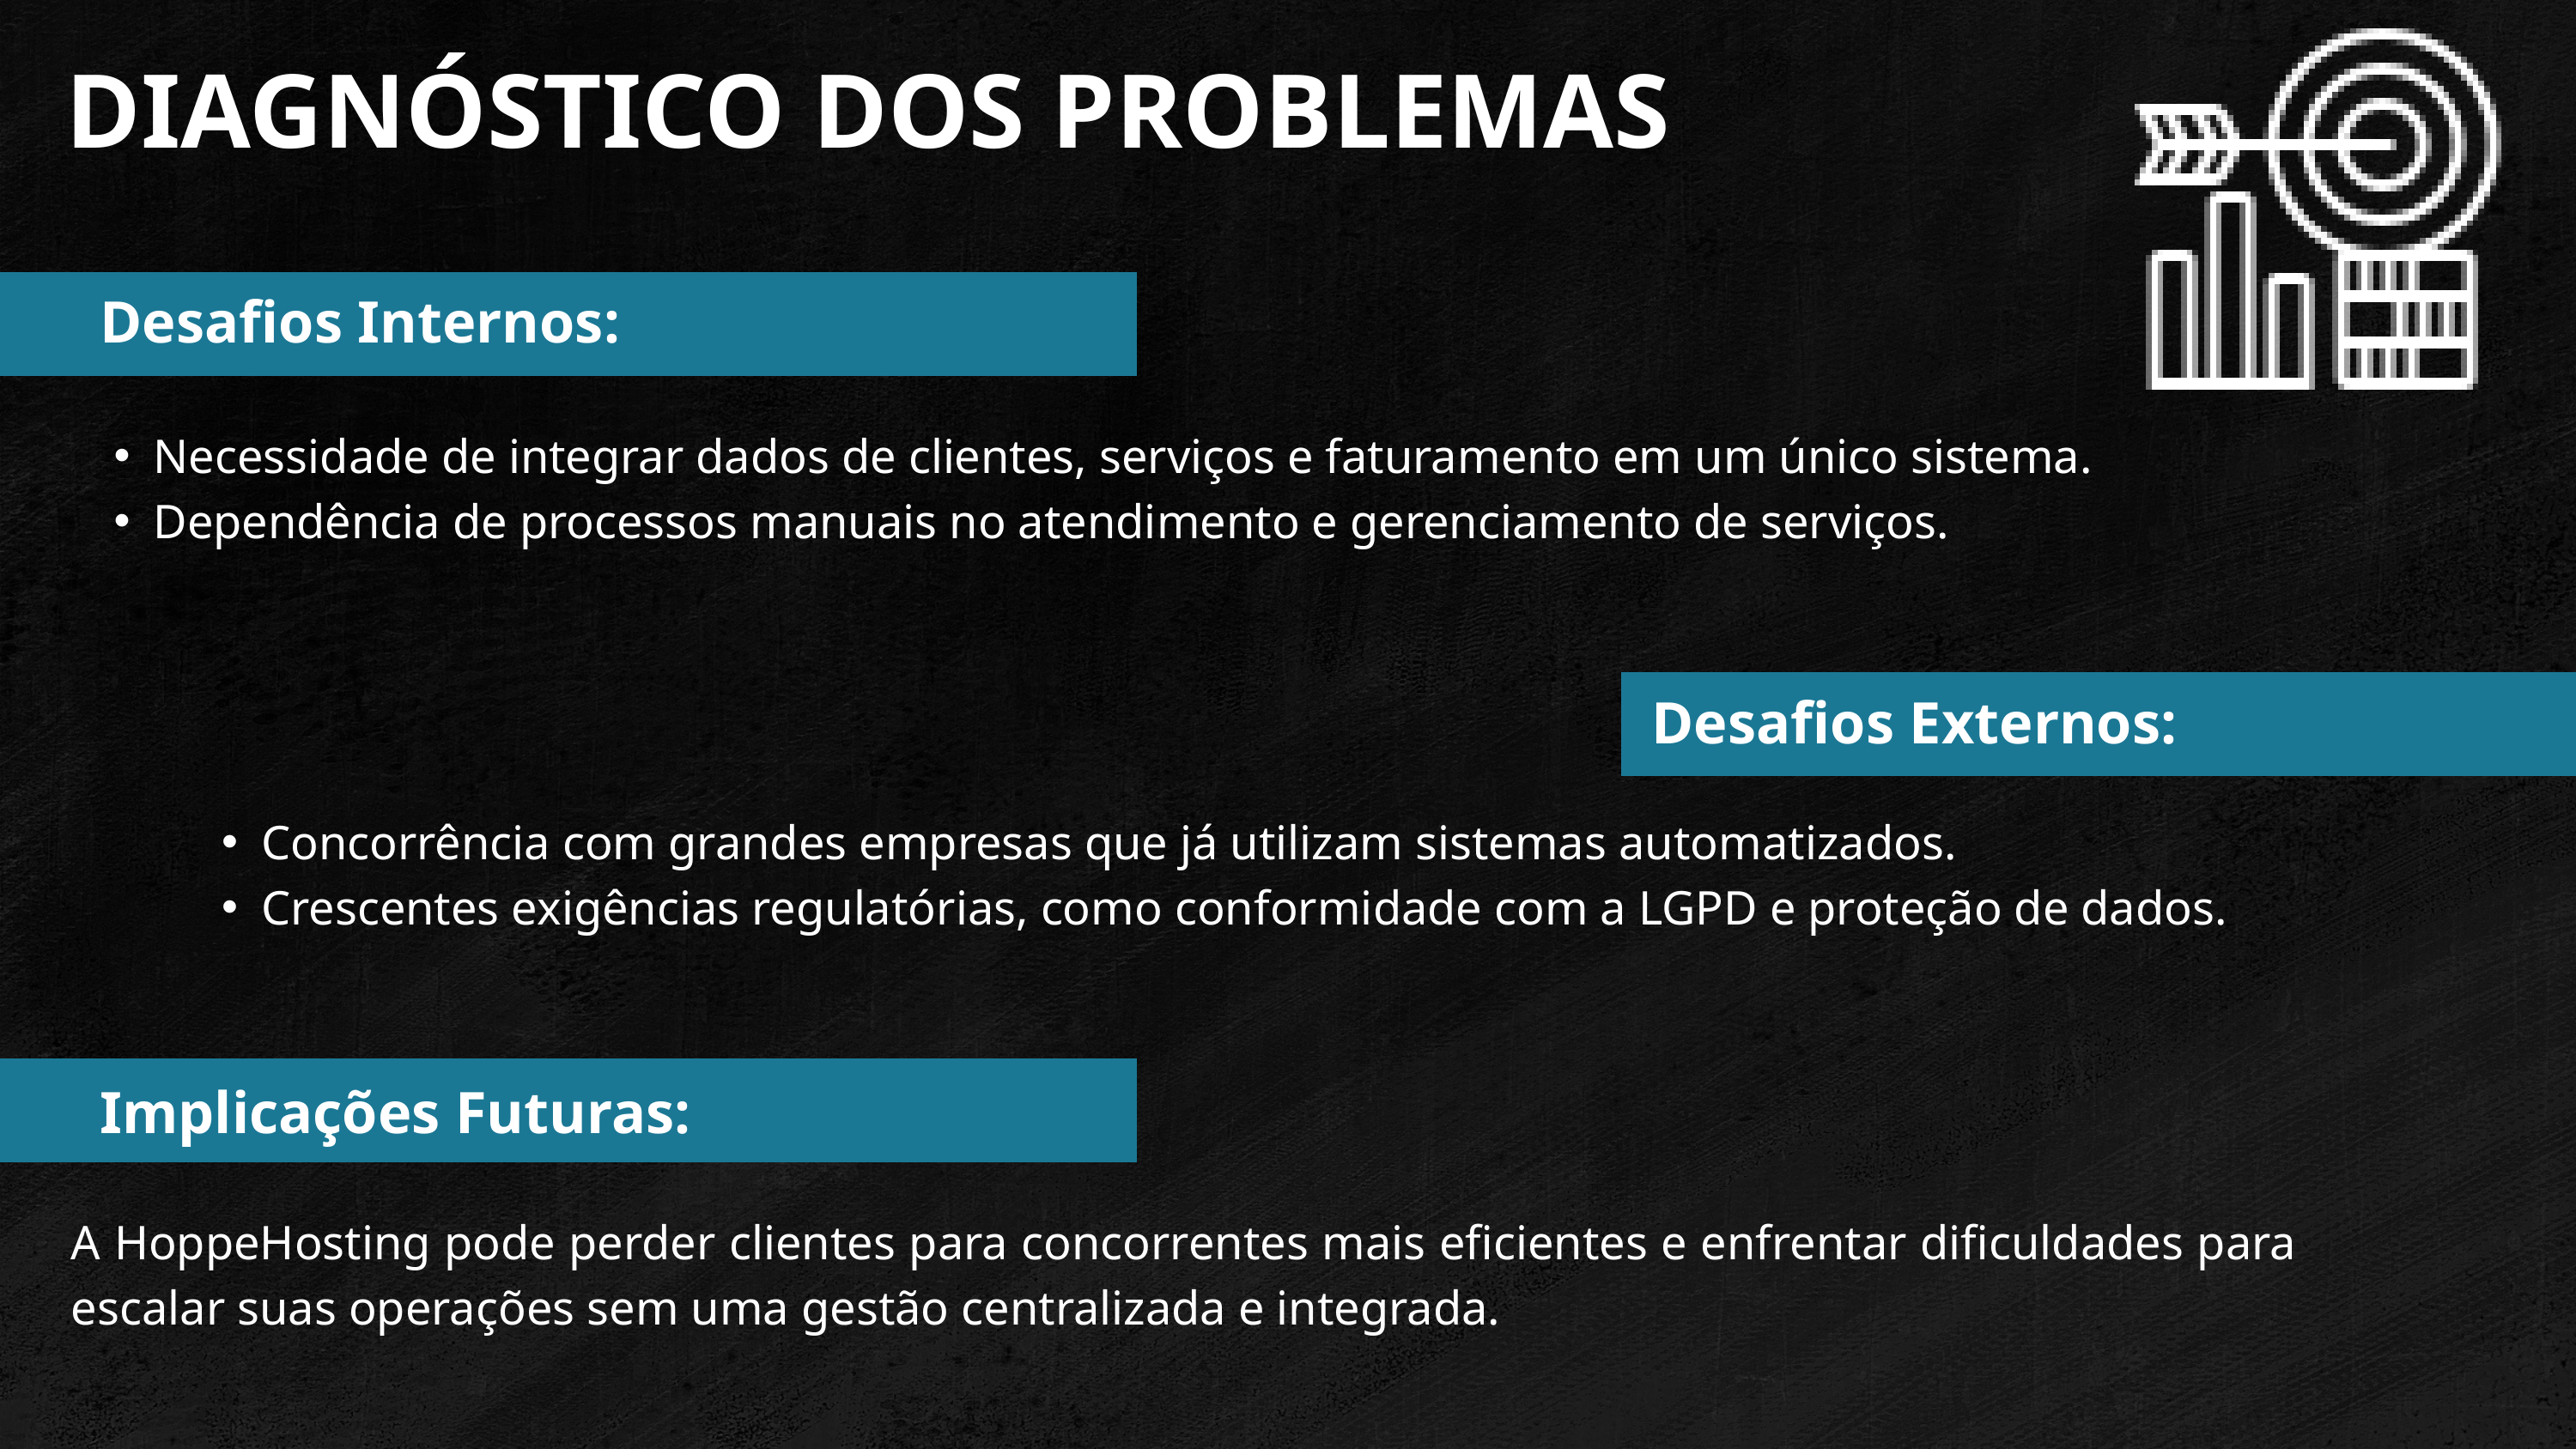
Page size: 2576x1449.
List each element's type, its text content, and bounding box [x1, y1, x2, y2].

text_box Concorrência com grandes empresas que já utilizam sistemas automatizados. Crescentes exigências regulatórias, como conformidade com a LGPD e proteção de dados. [182, 803, 2576, 935]
text_box DIAGNÓSTICO DOS PROBLEMAS [65, 59, 2429, 169]
text_box Desafios Externos: [1651, 693, 2576, 755]
text_box A HoppeHosting pode perder clientes para concorrentes mais eficientes e enfrentar dificuldades para escalar suas operações sem uma gestão centralizada e integrada. [70, 1203, 2300, 1334]
text_box Necessidade de integrar dados de clientes, serviços e faturamento em um único sistema. Dependência de processos manuais no atendimento e gerenciamento de serviços. [74, 417, 2502, 549]
text_box Implicações Futuras: [100, 1083, 1054, 1145]
text_box [0, 0, 2576, 1449]
text_box Desafios Internos: [100, 293, 1288, 355]
